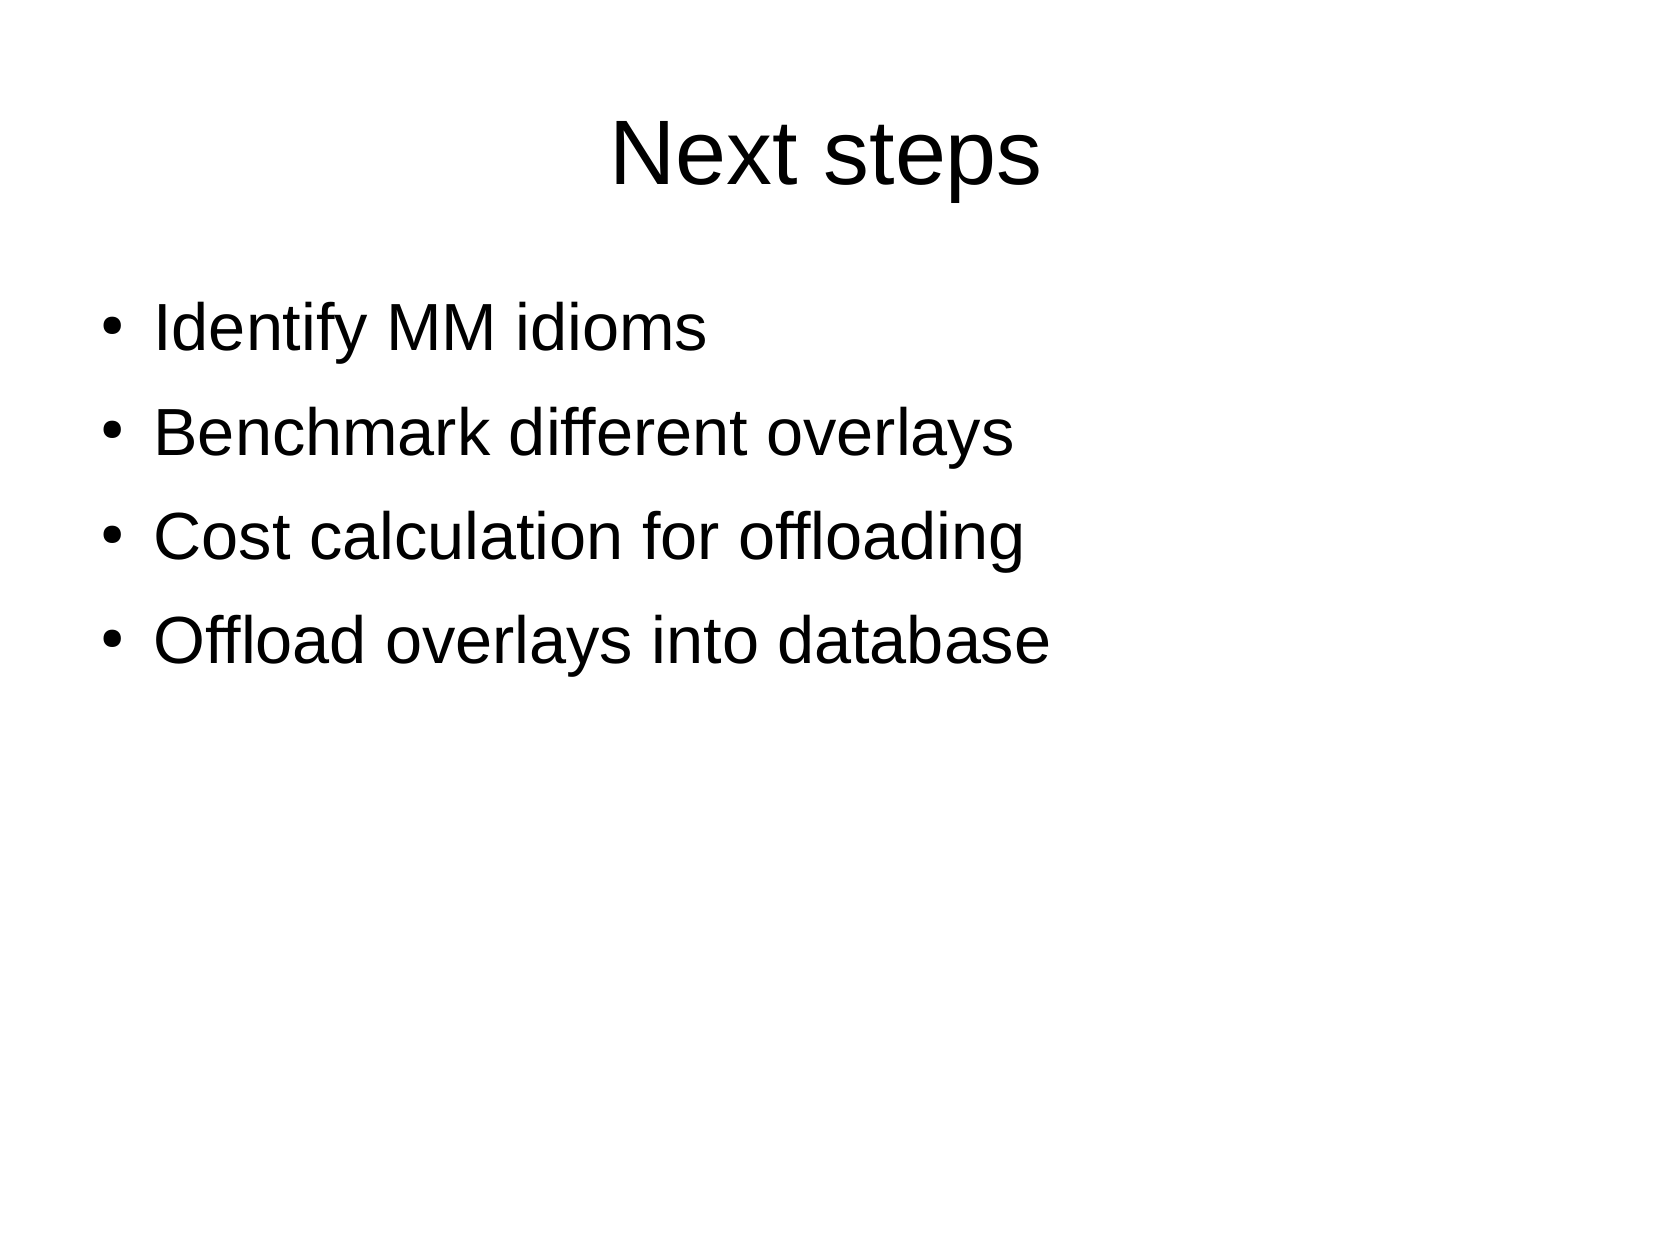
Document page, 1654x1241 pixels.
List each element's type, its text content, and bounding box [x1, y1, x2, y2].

list Identify MM idioms Benchmark different overlays Cost calculation for offloading Offload overlays into database [82, 290, 1571, 1010]
title Next steps [82, 49, 1571, 257]
